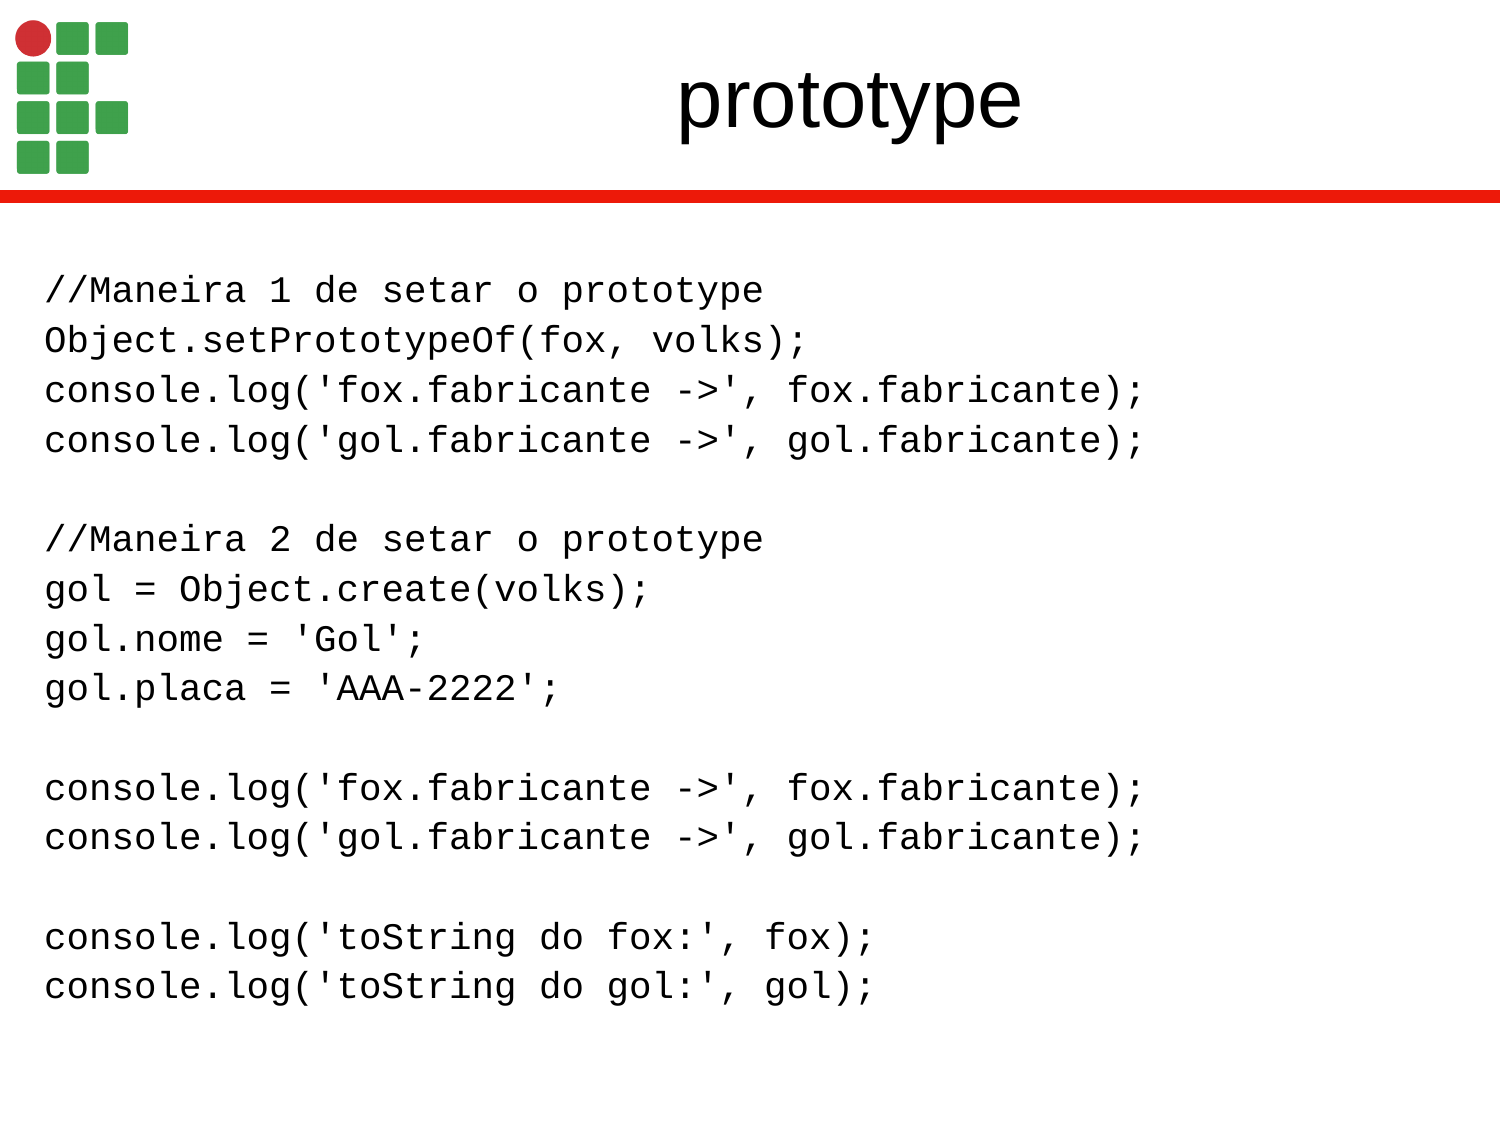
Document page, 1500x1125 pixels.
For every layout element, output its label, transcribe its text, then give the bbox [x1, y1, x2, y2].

title prototype [230, 0, 1471, 202]
list //Maneira 1 de setar o prototype Object.setPrototypeOf(fox, volks); console.log('fox.fabricante ->', fox.fabricante); console.log('gol.fabricante ->', gol.fabricante); //Maneira 2 de setar o prototype gol = Object.create(volks); gol.nome = 'Gol'; gol.placa = 'AAA-2222'; console.log('fox.fabricante ->', fox.fabricante); console.log('gol.fabricante ->', gol.fabricante); console.log('toString do fox:', fox); console.log('toString do gol:', gol); [29, 207, 1471, 1087]
picture [14, 16, 130, 178]
